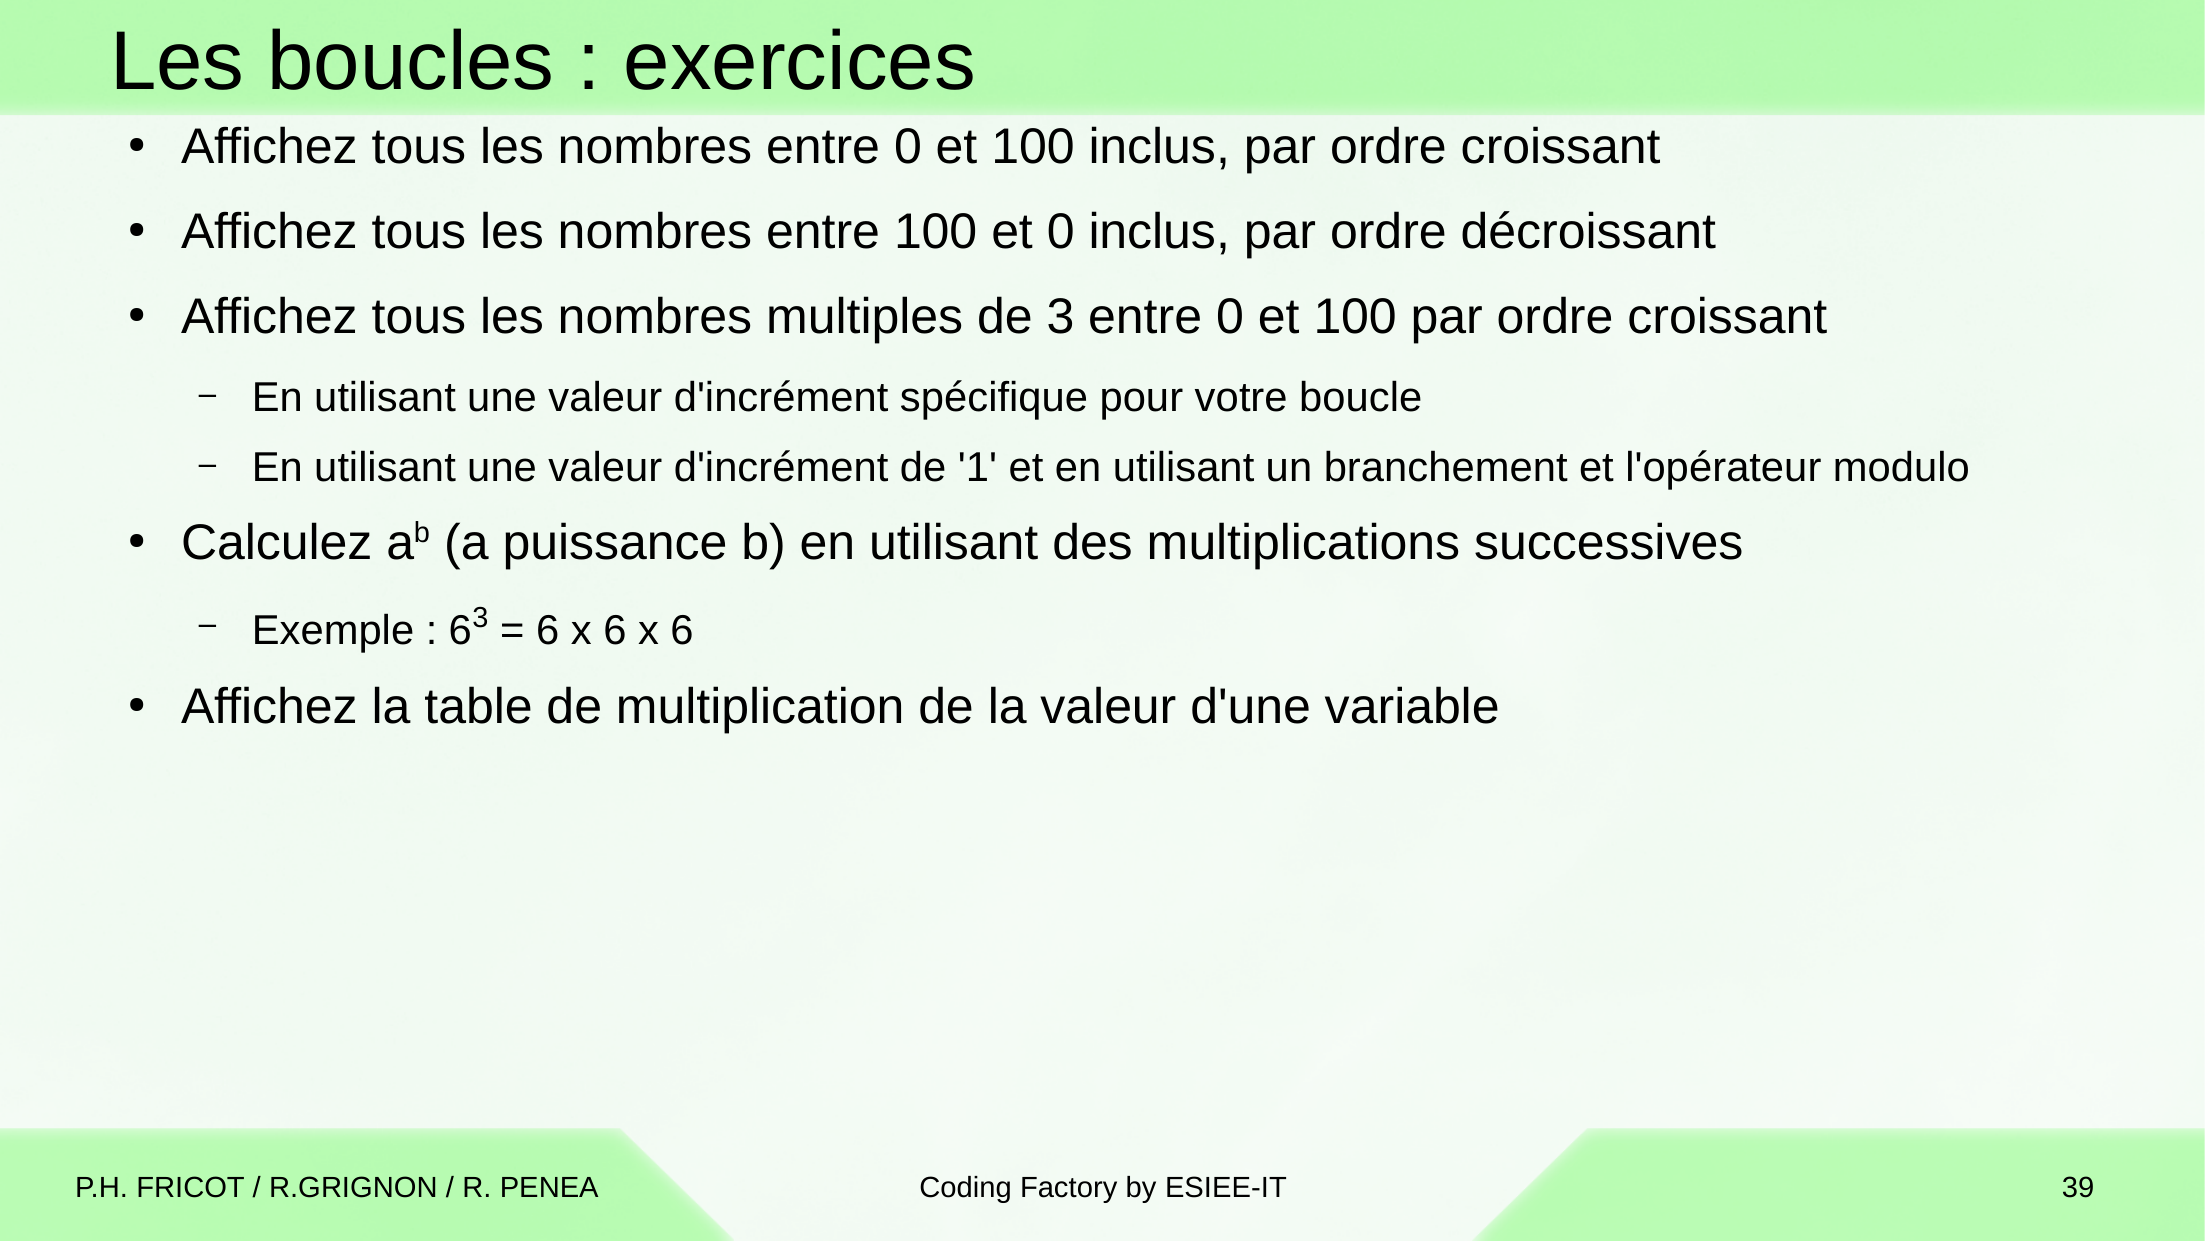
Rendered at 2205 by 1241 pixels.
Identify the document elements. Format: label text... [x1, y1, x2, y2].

picture [0, 0, 2205, 1241]
list Affichez tous les nombres entre 0 et 100 inclus, par ordre croissant Affichez tous les nombres entre 100 et 0 inclus, par ordre décroissant Affichez tous les nombres multiples de 3 entre 0 et 100 par ordre croissant En utilisant une valeur d'incrément spécifique pour votre boucle En utilisant une valeur d'incrément de '1' et en utilisant un branchement et l'opérateur modulo Calculez ab (a puissance b) en utilisant des multiplications successives Exemple : 63 = 6 x 6 x 6 Affichez la table de multiplication de la valeur d'une variable [110, 188, 2095, 1130]
title Les boucles : exercices [110, 49, 2095, 188]
